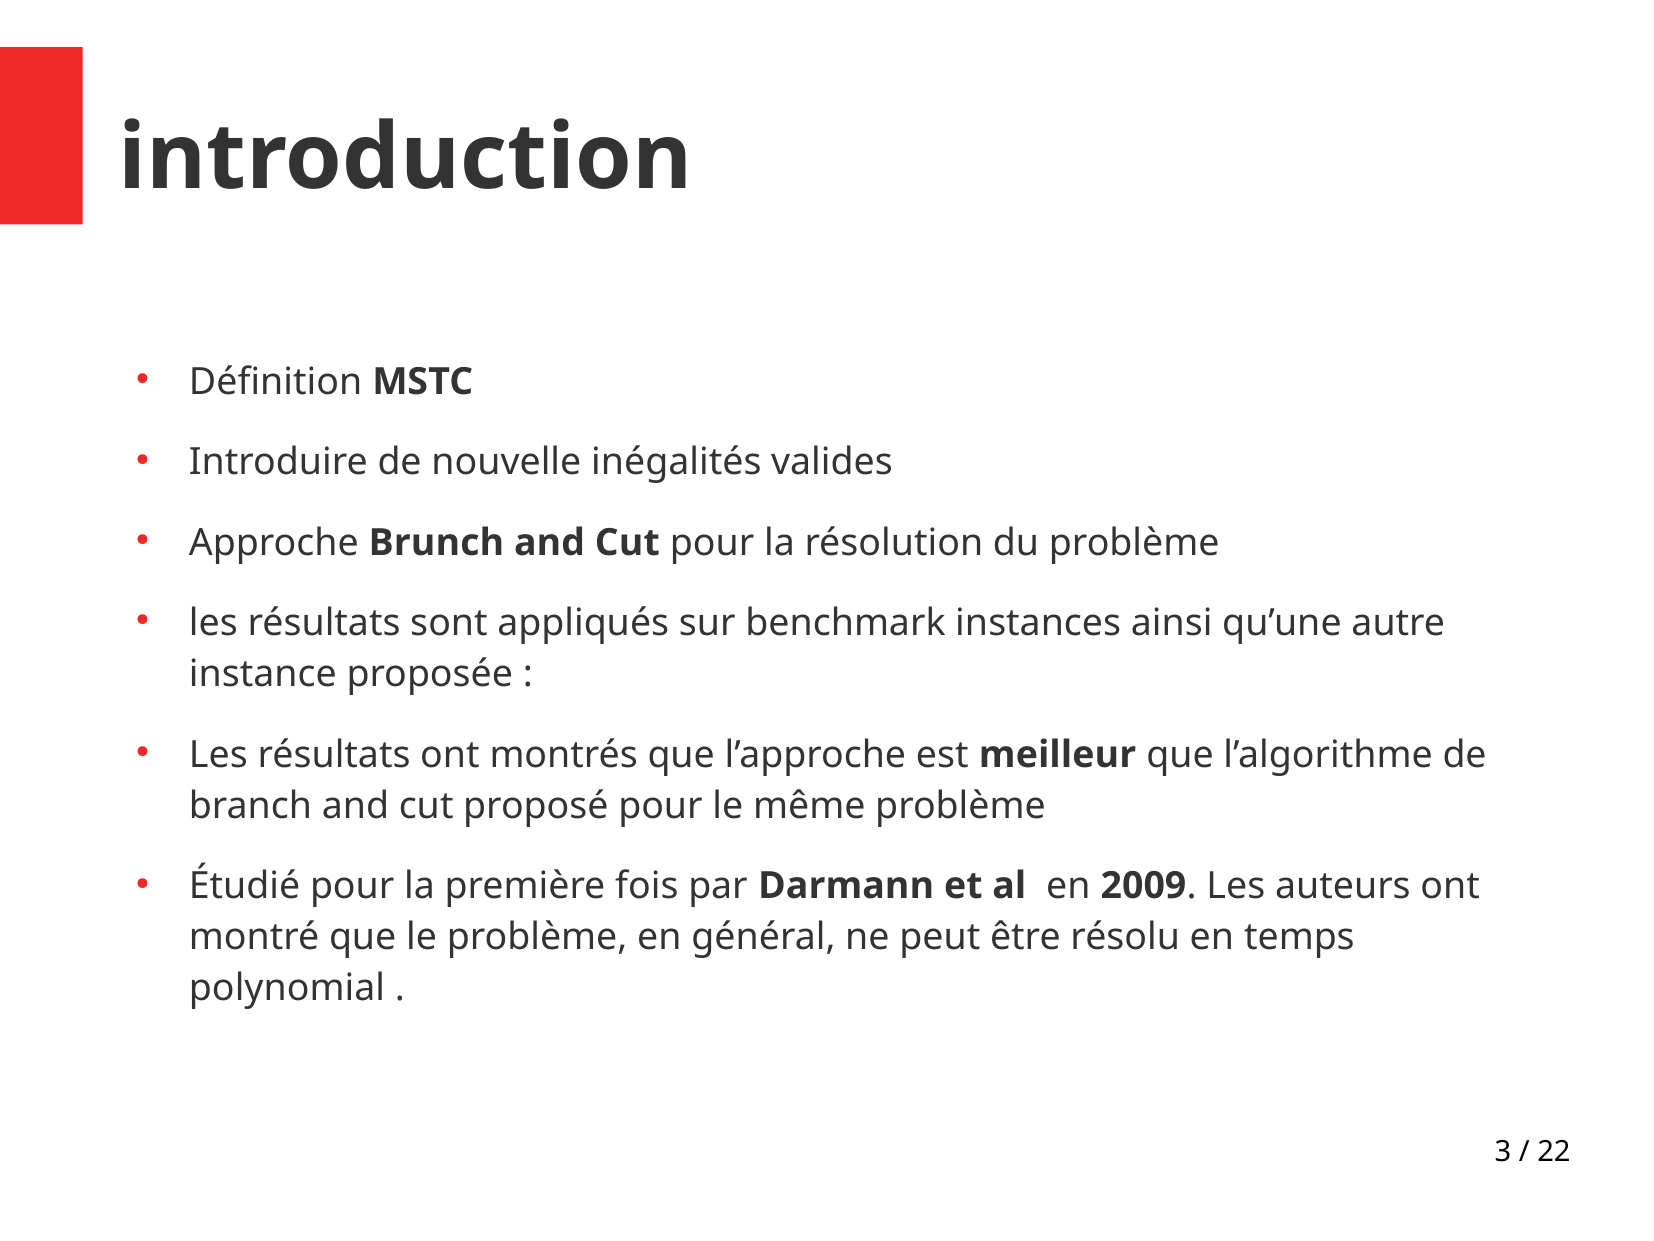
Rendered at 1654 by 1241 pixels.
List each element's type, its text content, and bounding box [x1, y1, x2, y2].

title introduction [118, 49, 1571, 257]
list Définition MSTC Introduire de nouvelle inégalités valides Approche Brunch and Cut pour la résolution du problème les résultats sont appliqués sur benchmark instances ainsi qu’une autre instance proposée : Les résultats ont montrés que l’approche est meilleur que l’algorithme de branch and cut proposé pour le même problème Étudié pour la première fois par Darmann et al en 2009. Les auteurs ont montré que le problème, en général, ne peut être résolu en temps polynomial . [118, 354, 1536, 1074]
